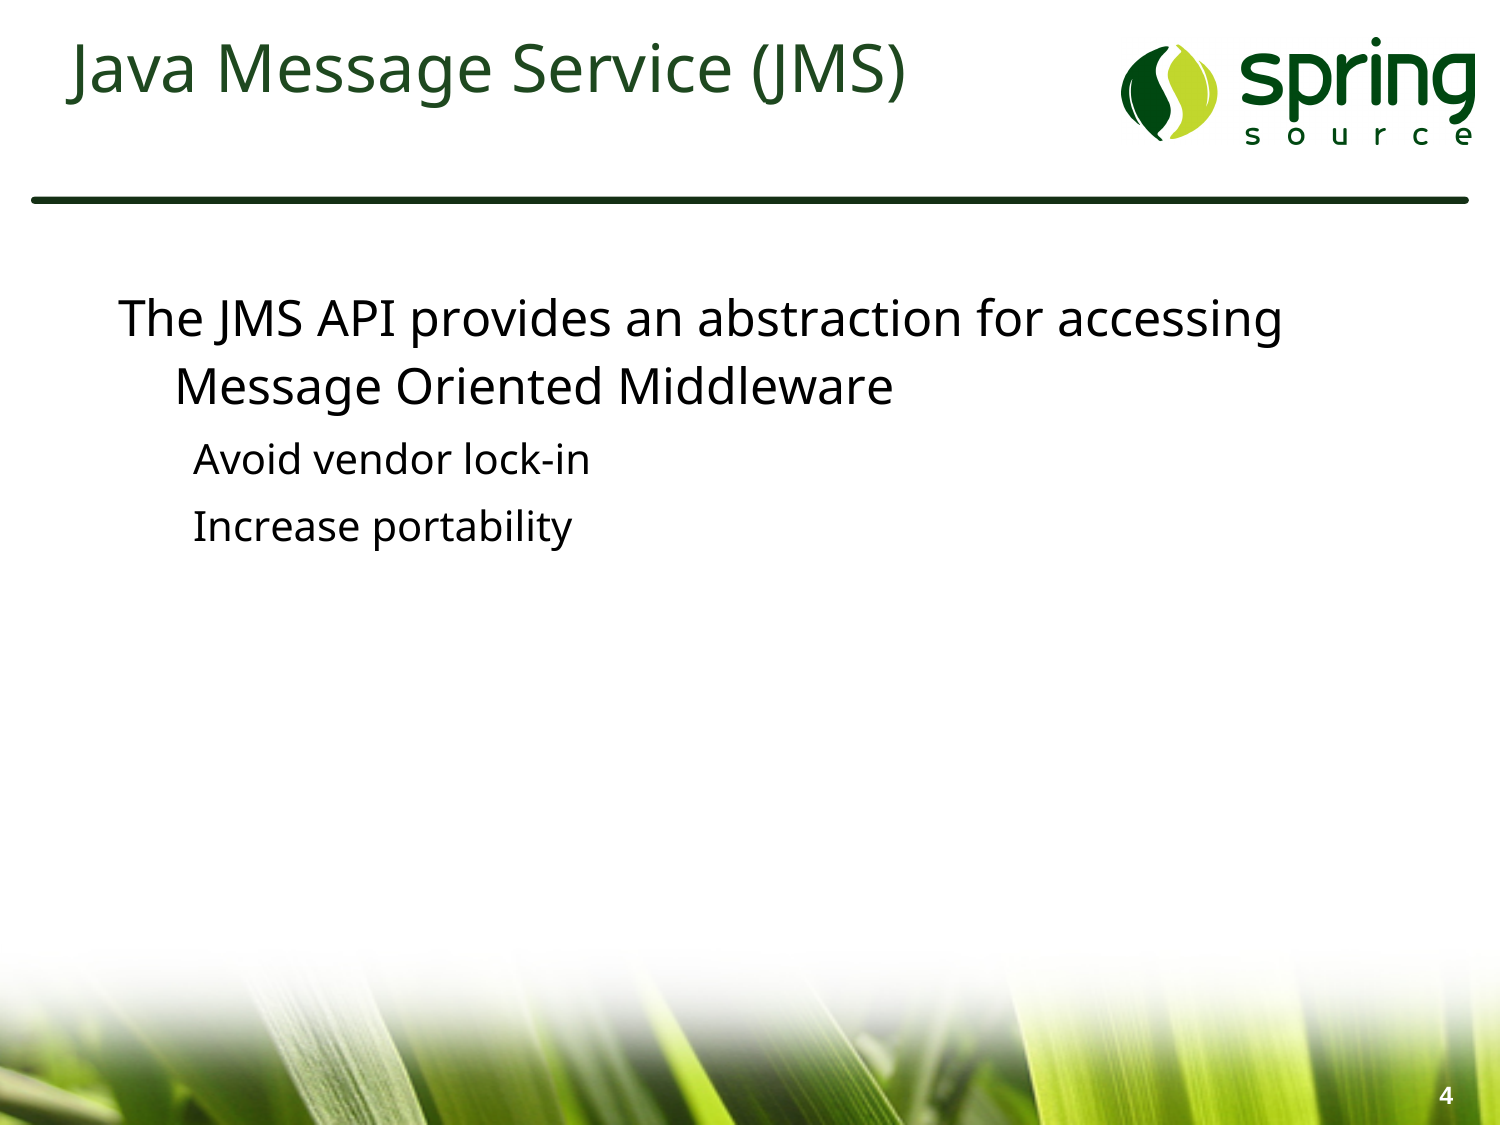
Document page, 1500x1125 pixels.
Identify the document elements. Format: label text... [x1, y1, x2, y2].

picture [0, 944, 1500, 1125]
list The JMS API provides an abstraction for accessing Message Oriented Middleware Avoid vendor lock-in Increase portability [103, 275, 1394, 938]
picture [1121, 37, 1475, 145]
title Java Message Service (JMS) [56, 13, 1089, 176]
